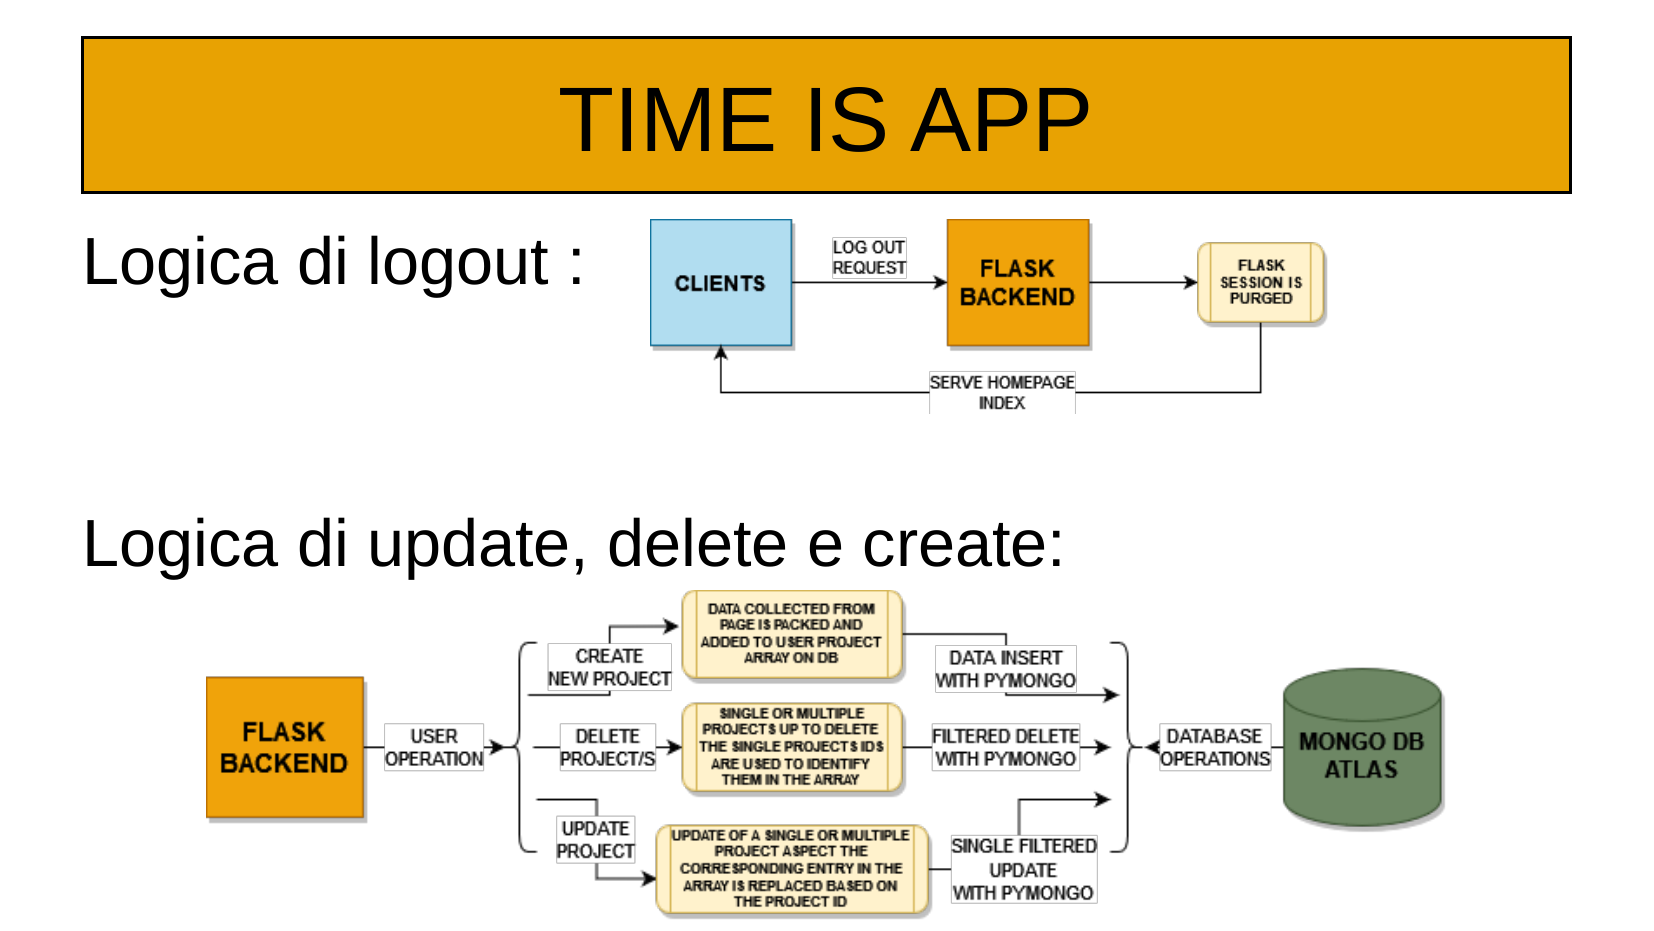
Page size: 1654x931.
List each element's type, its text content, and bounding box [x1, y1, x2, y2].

list Logica di update, delete e create: [82, 499, 1571, 757]
picture [206, 590, 1447, 921]
picture [650, 219, 1329, 414]
list Logica di logout : [82, 217, 1571, 475]
title TIME IS APP [82, 37, 1571, 193]
